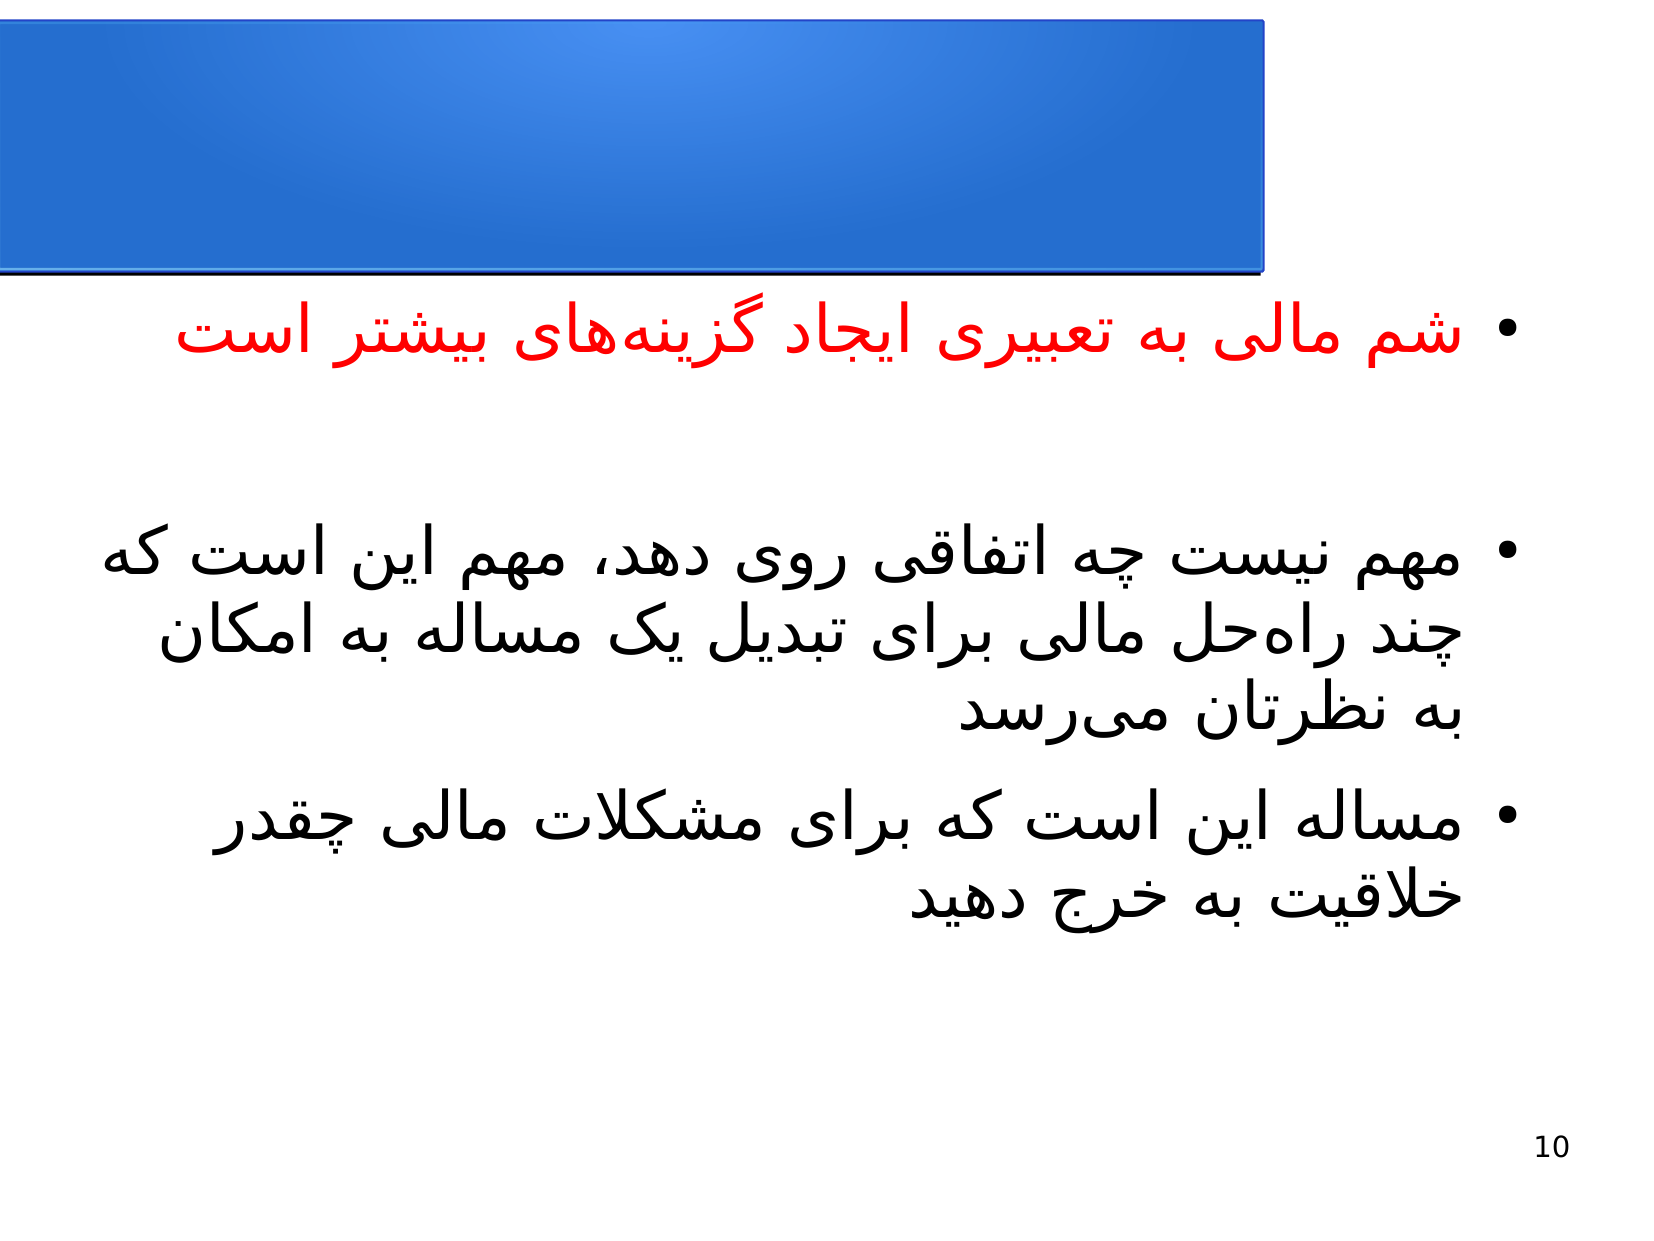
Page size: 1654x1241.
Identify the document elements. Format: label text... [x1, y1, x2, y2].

list شم مالی به تعبیری ایجاد گزینه‌های بیشتر است مهم نیست چه اتفاقی روی دهد، مهم این است که چند راه‌حل مالی برای تبدیل یک مساله به امکان به نظرتان می‌رسد مساله این است که برای مشکلات مالی چقدر خلاقیت به خرج دهید [82, 290, 1538, 1010]
